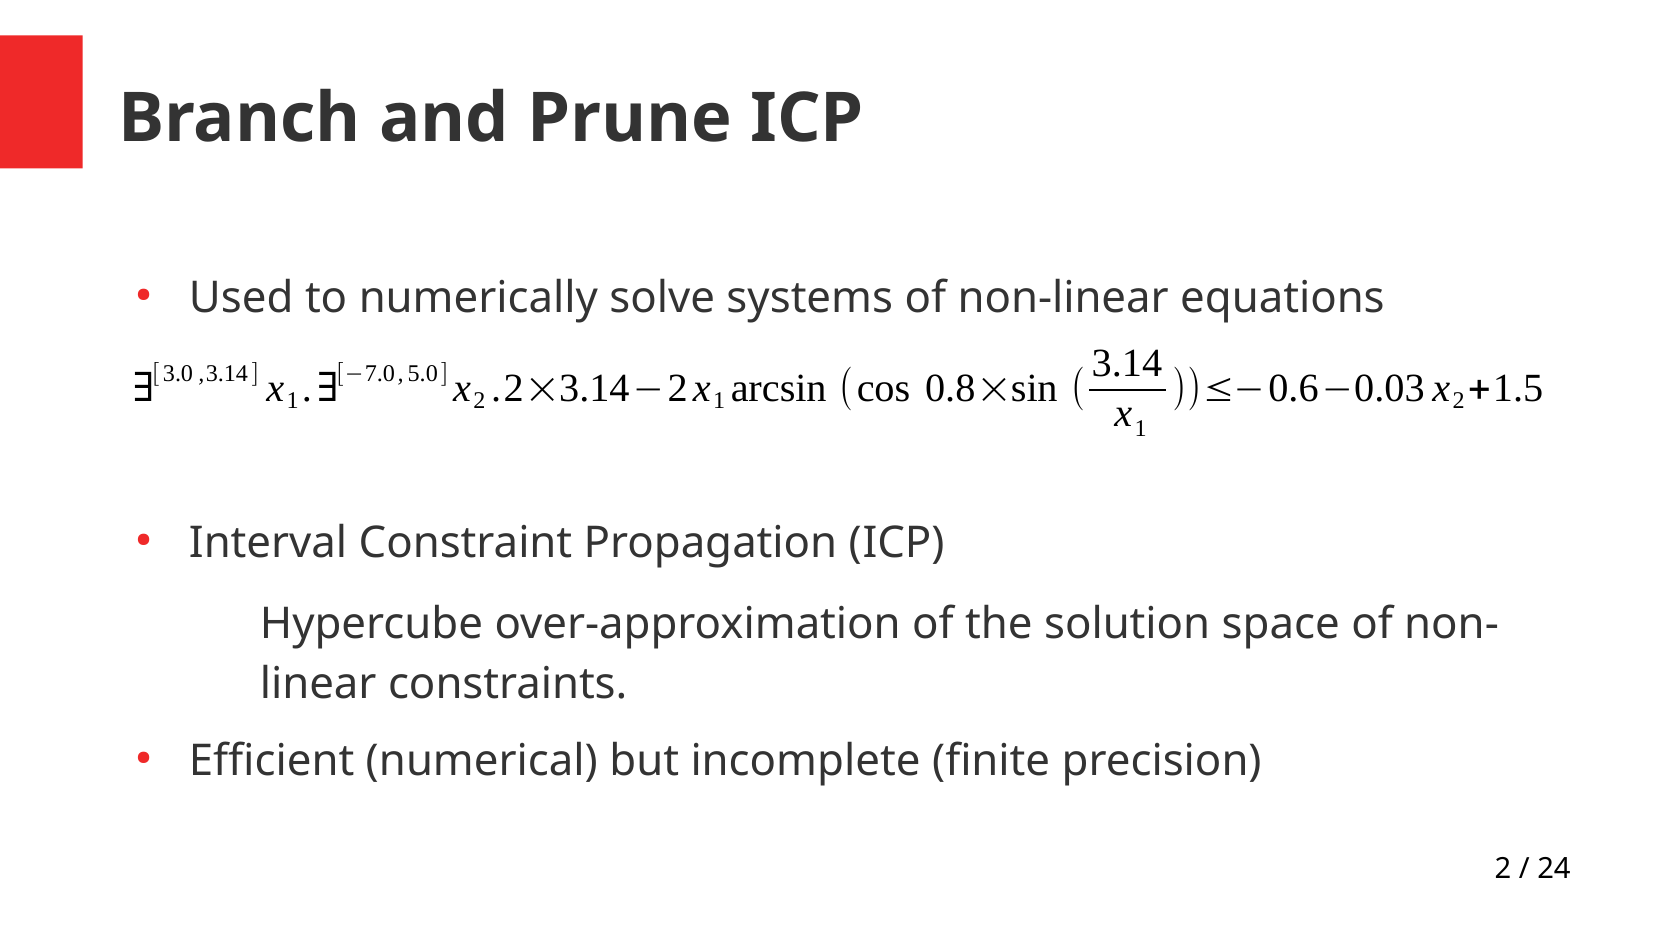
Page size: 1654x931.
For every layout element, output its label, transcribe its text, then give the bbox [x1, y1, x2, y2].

title Branch and Prune ICP [118, 37, 1571, 193]
list Used to numerically solve systems of non-linear equations Interval Constraint Propagation (ICP) Hypercube over-approximation of the solution space of non-linear constraints. Efficient (numerical) but incomplete (finite precision) [118, 265, 1536, 806]
chart [122, 341, 1554, 442]
